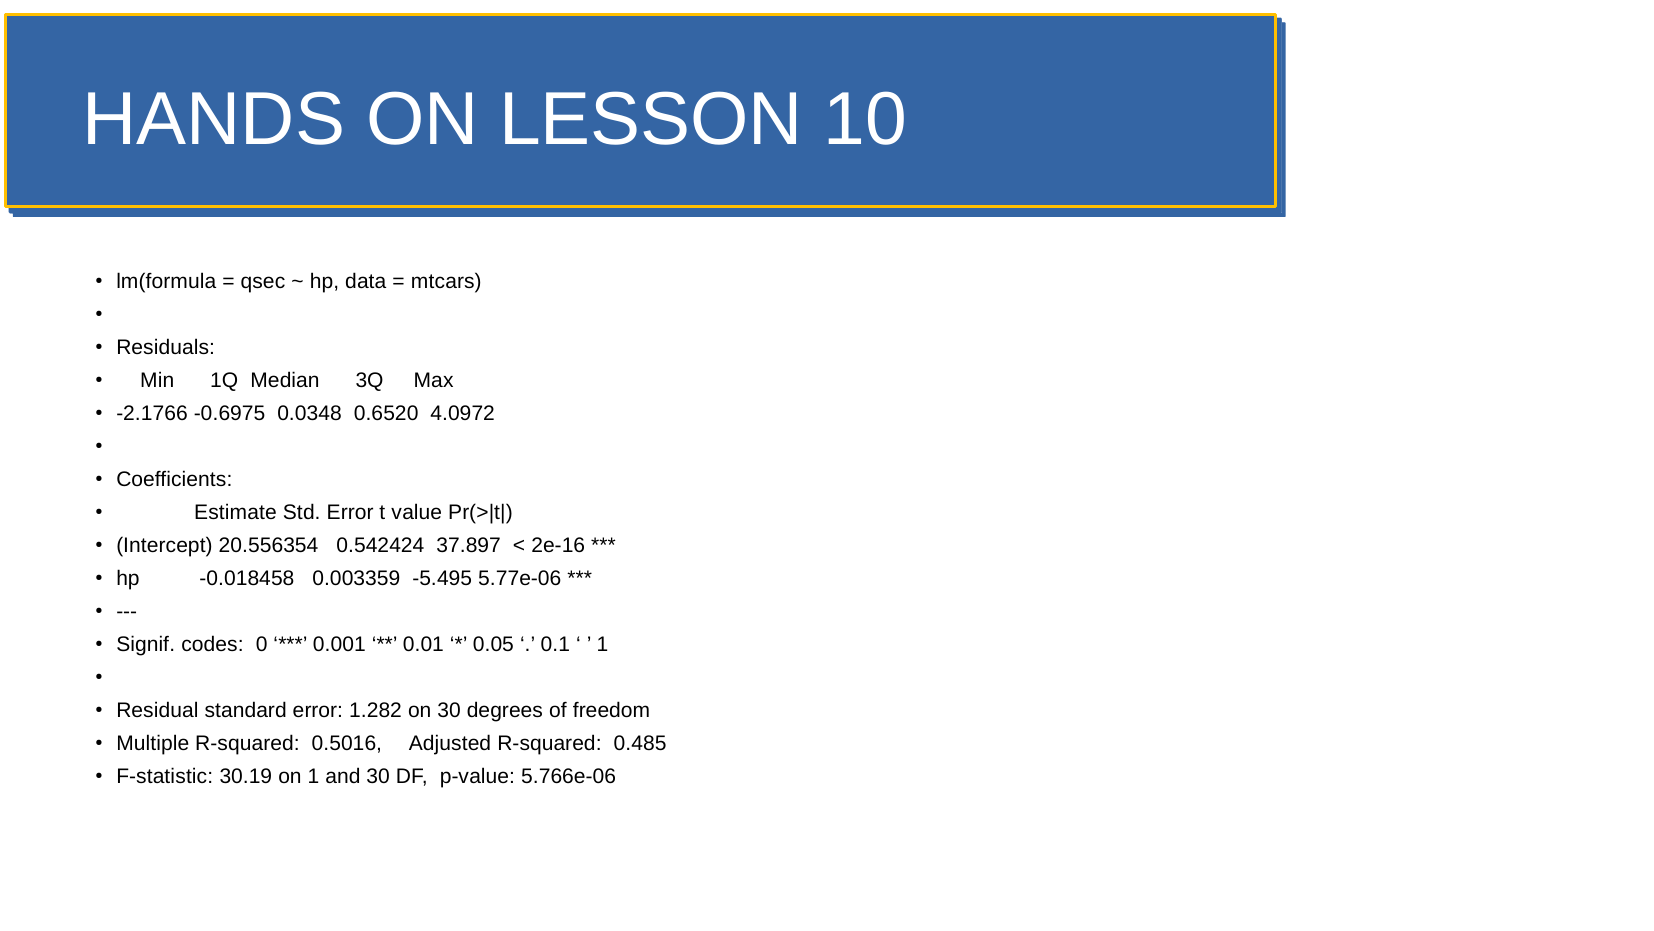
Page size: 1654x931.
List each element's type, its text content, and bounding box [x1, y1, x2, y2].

title HANDS ON LESSON 10 [82, 44, 1235, 192]
list lm(formula = qsec ~ hp, data = mtcars) Residuals: Min 1Q Median 3Q Max -2.1766 -0.6975 0.0348 0.6520 4.0972 Coefficients: Estimate Std. Error t value Pr(>|t|) (Intercept) 20.556354 0.542424 37.897 < 2e-16 *** hp -0.018458 0.003359 -5.495 5.77e-06 *** --- Signif. codes: 0 ‘***’ 0.001 ‘**’ 0.01 ‘*’ 0.05 ‘.’ 0.1 ‘ ’ 1 Residual standard error: 1.282 on 30 degrees of freedom Multiple R-squared: 0.5016, Adjusted R-squared: 0.485 F-statistic: 30.19 on 1 and 30 DF, p-value: 5.766e-06 [88, 236, 1565, 798]
